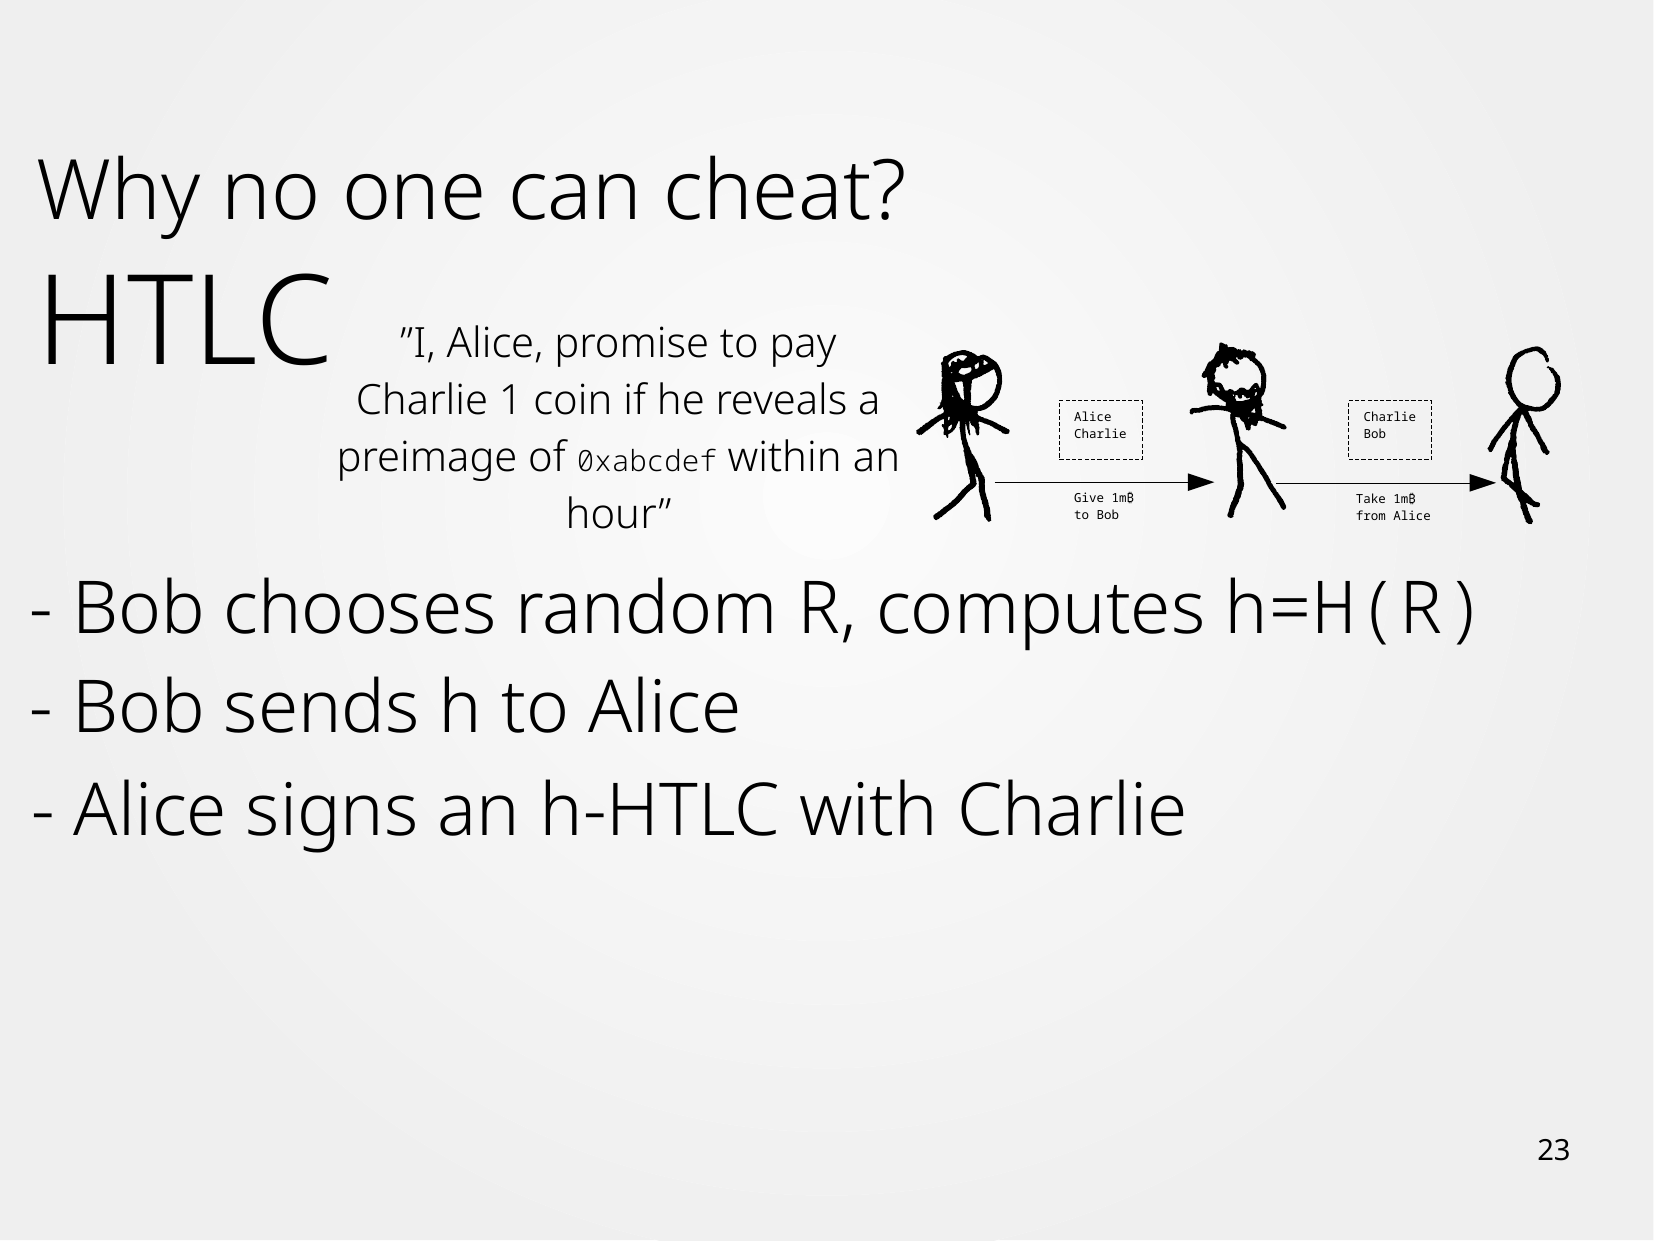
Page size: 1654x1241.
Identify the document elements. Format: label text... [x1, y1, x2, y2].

picture [1188, 341, 1288, 520]
picture [1485, 344, 1563, 526]
title - Bob chooses random R, computes h=H(R) - Bob sends h to Alice [29, 555, 1625, 733]
text_box Give 1m₿ to Bob [1059, 482, 1152, 541]
text_box Charlie Bob [1348, 400, 1432, 460]
text_box Alice Charlie [1059, 400, 1143, 460]
title ”I, Alice, promise to pay Charlie 1 coin if he reveals a preimage of 0xabcdef within an hour” [336, 312, 905, 520]
title HTLC [36, 230, 384, 378]
title Why no one can cheat? [36, 130, 1034, 243]
text_box Take 1m₿ from Alice [1341, 482, 1460, 542]
picture [915, 349, 1011, 522]
text_box - Alice signs an h-HTLC with Charlie [16, 750, 1582, 935]
